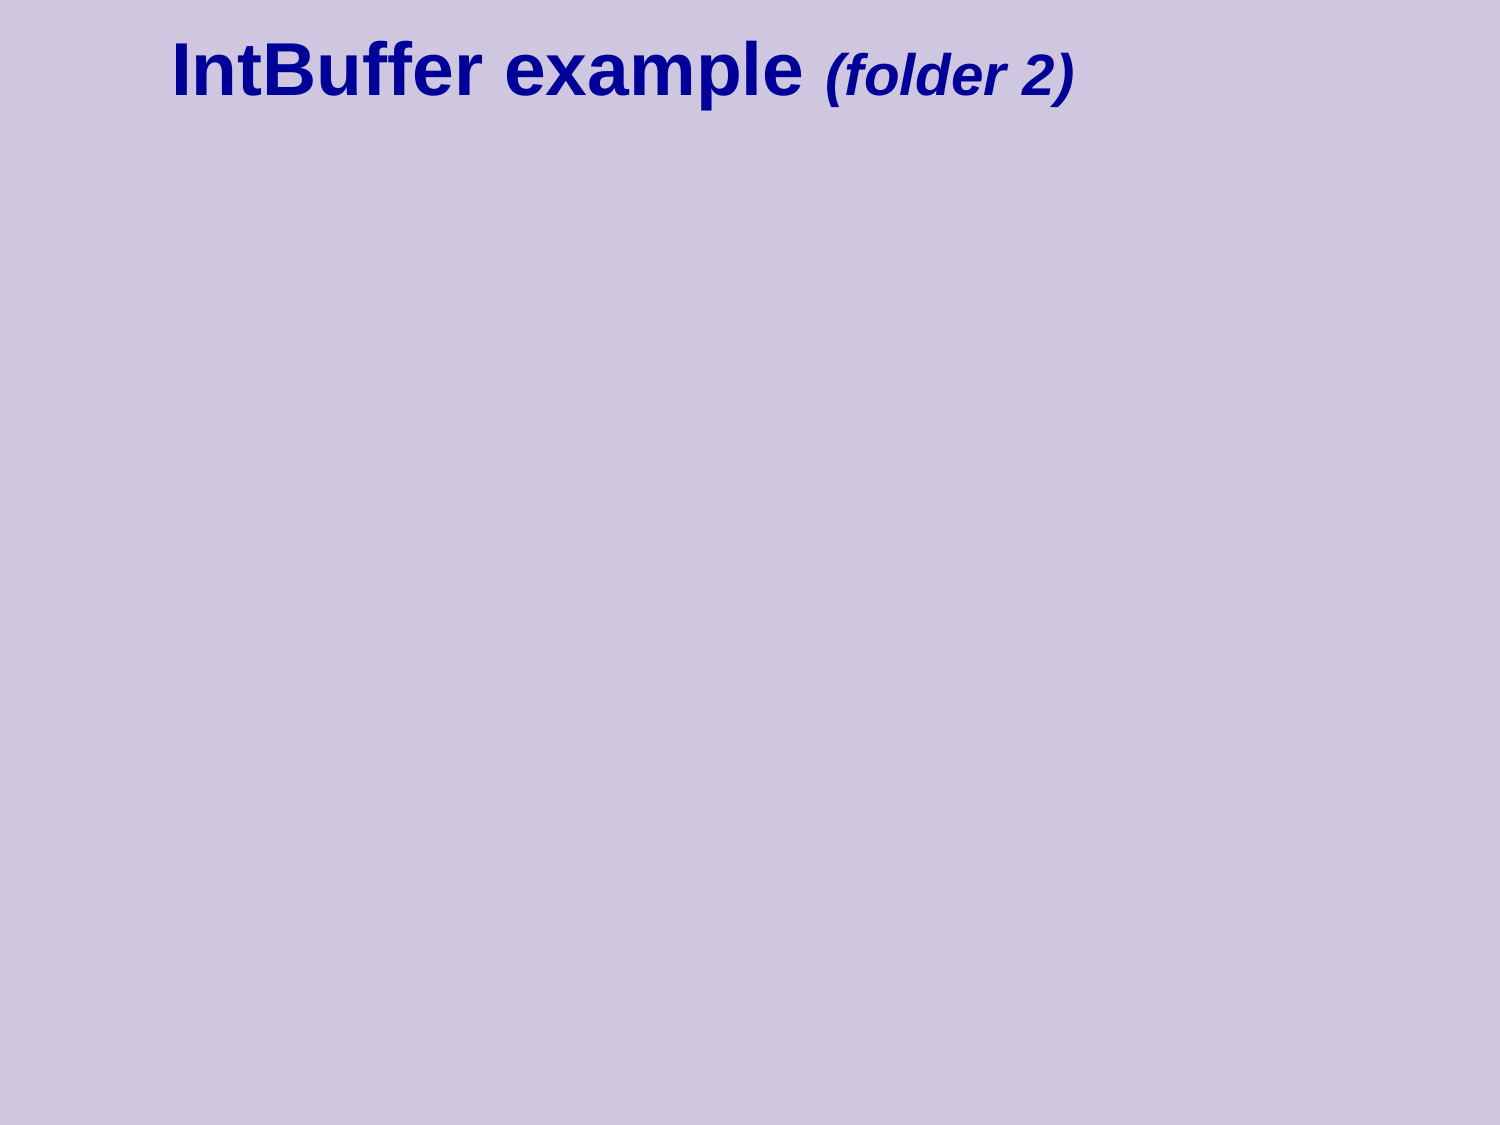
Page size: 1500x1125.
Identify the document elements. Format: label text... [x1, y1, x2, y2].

title IntBuffer example (folder 2) [171, 0, 1440, 160]
